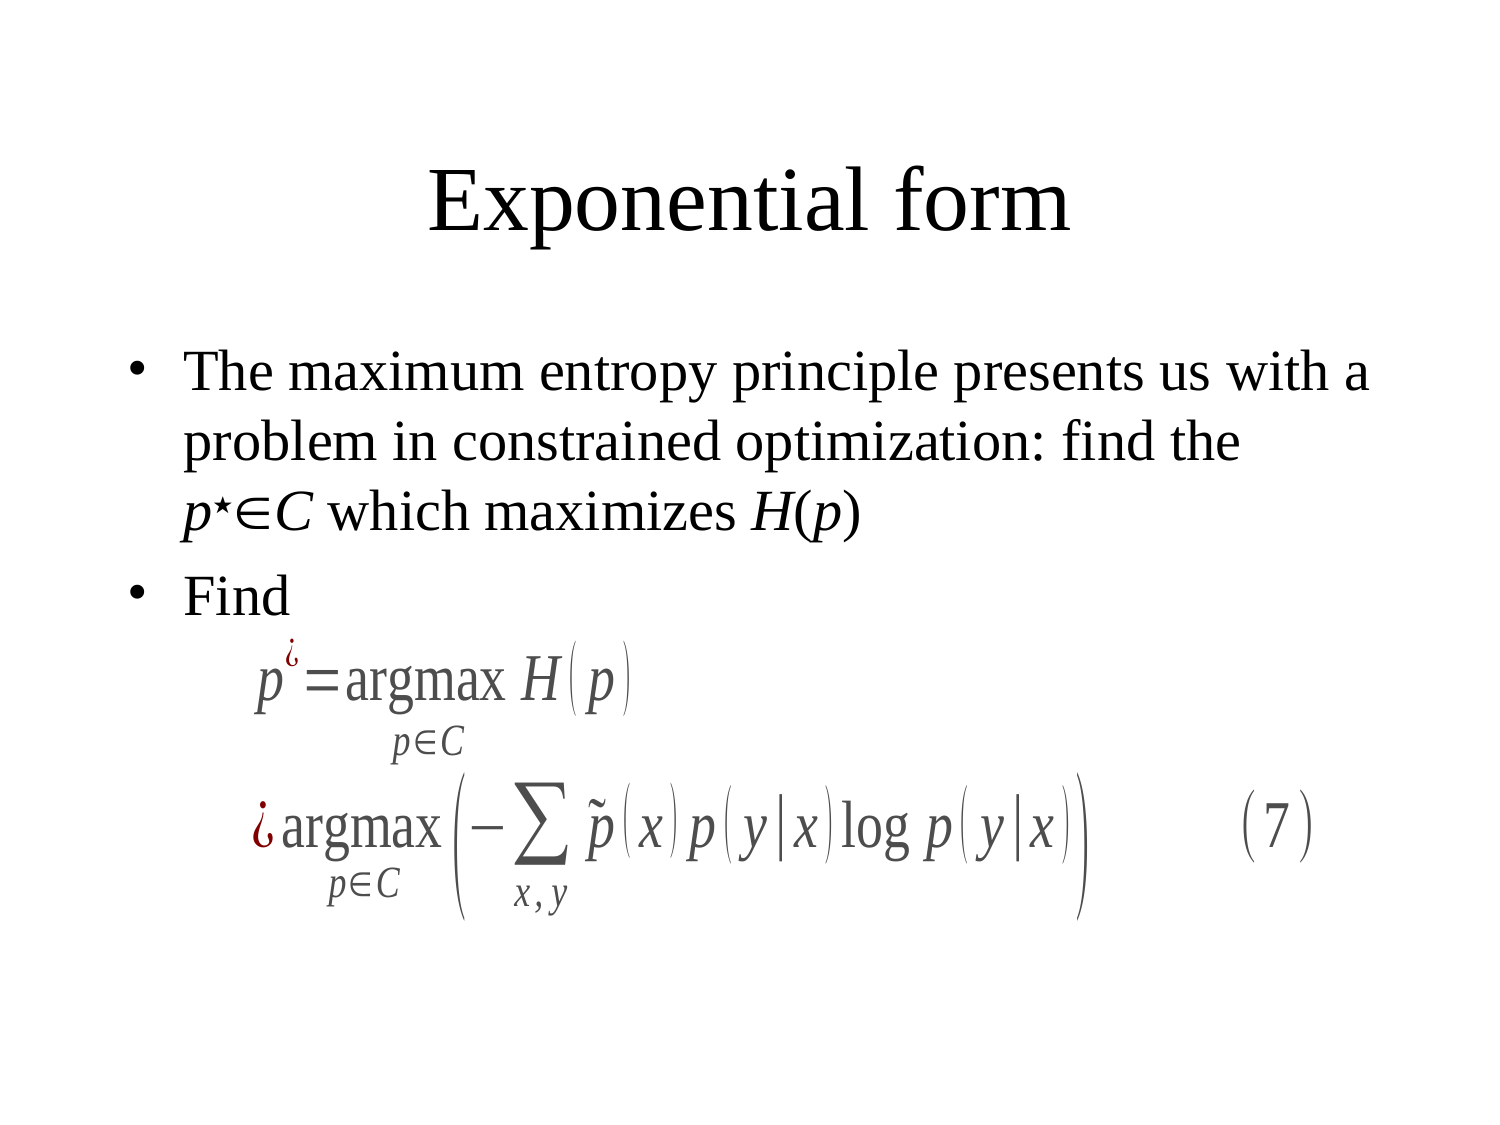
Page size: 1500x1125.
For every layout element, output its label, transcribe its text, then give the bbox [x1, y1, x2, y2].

list The maximum entropy principle presents us with a problem in constrained optimization: find the p★C which maximizes H(p) Find [112, 324, 1388, 1001]
chart [237, 637, 1338, 925]
title Exponential form [112, 99, 1388, 288]
